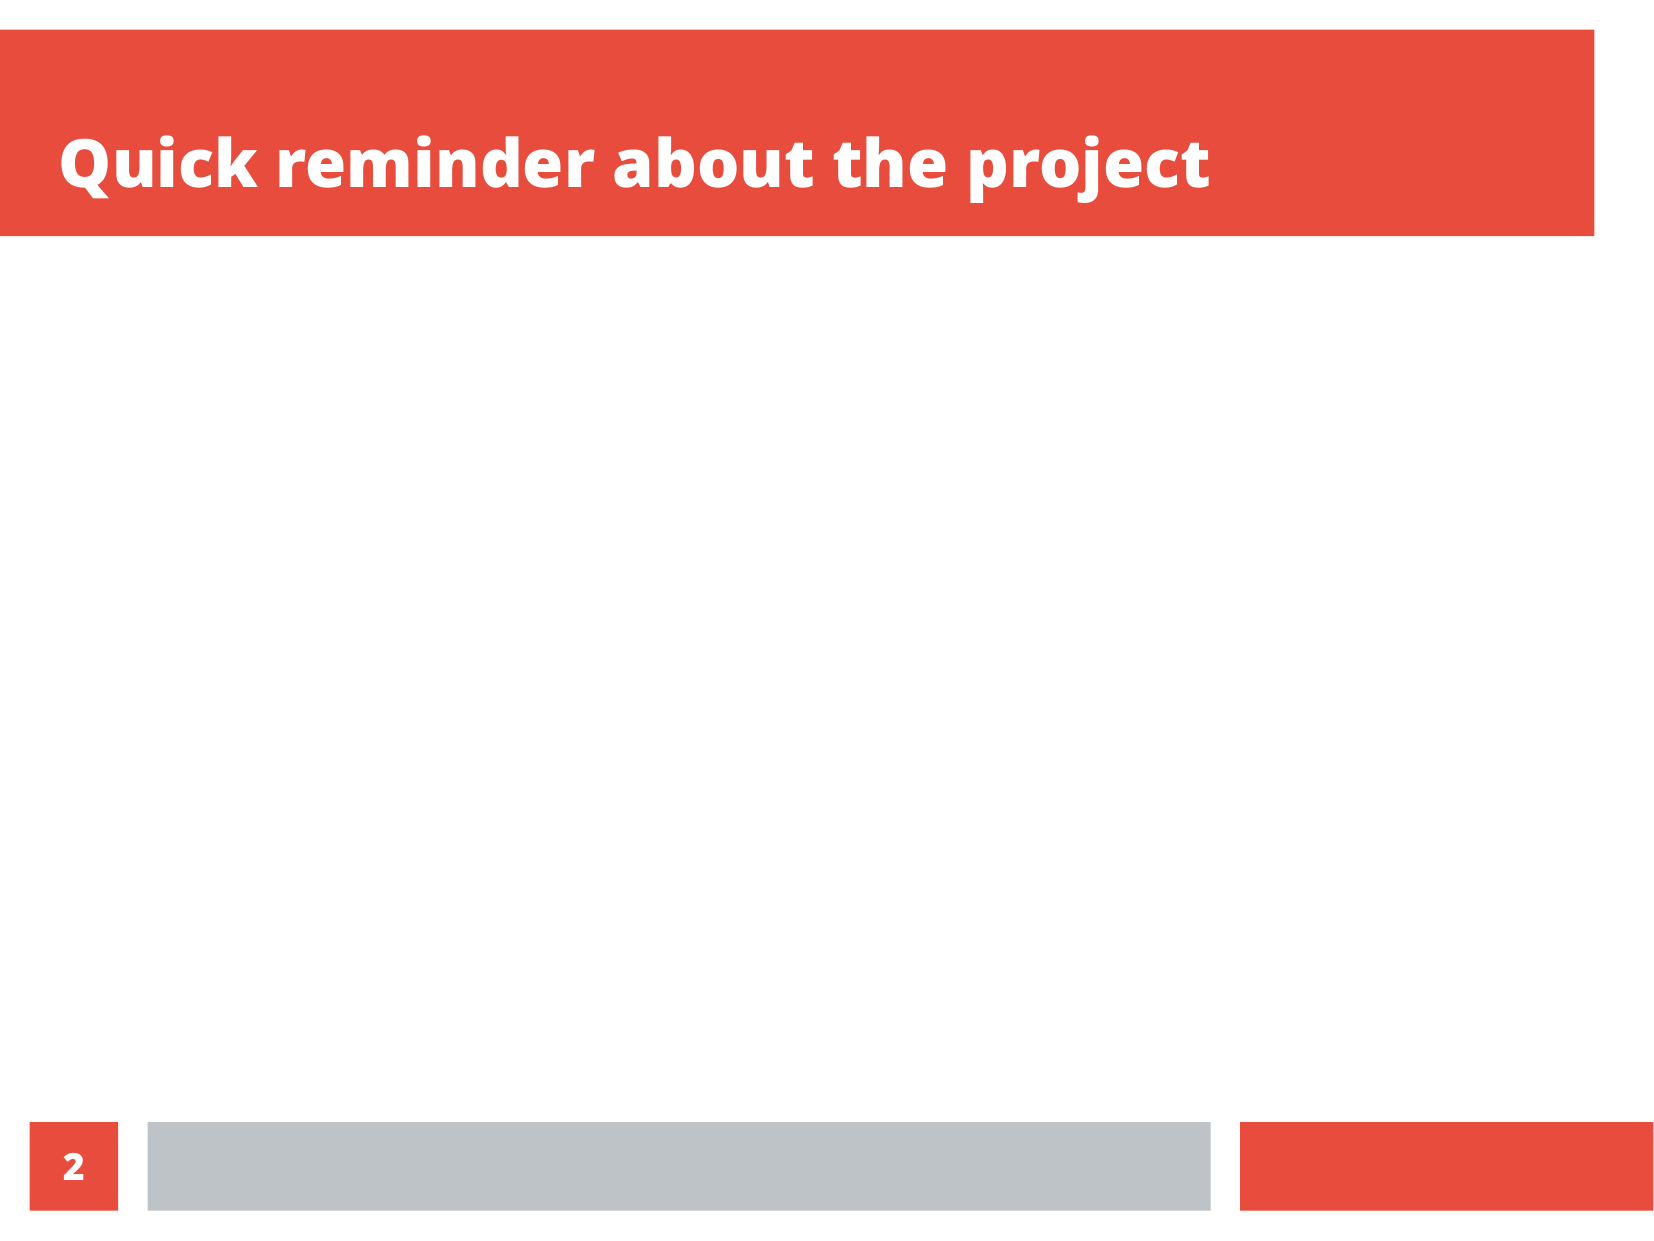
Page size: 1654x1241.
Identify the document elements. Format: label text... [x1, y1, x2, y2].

title Quick reminder about the project [59, 59, 1595, 207]
